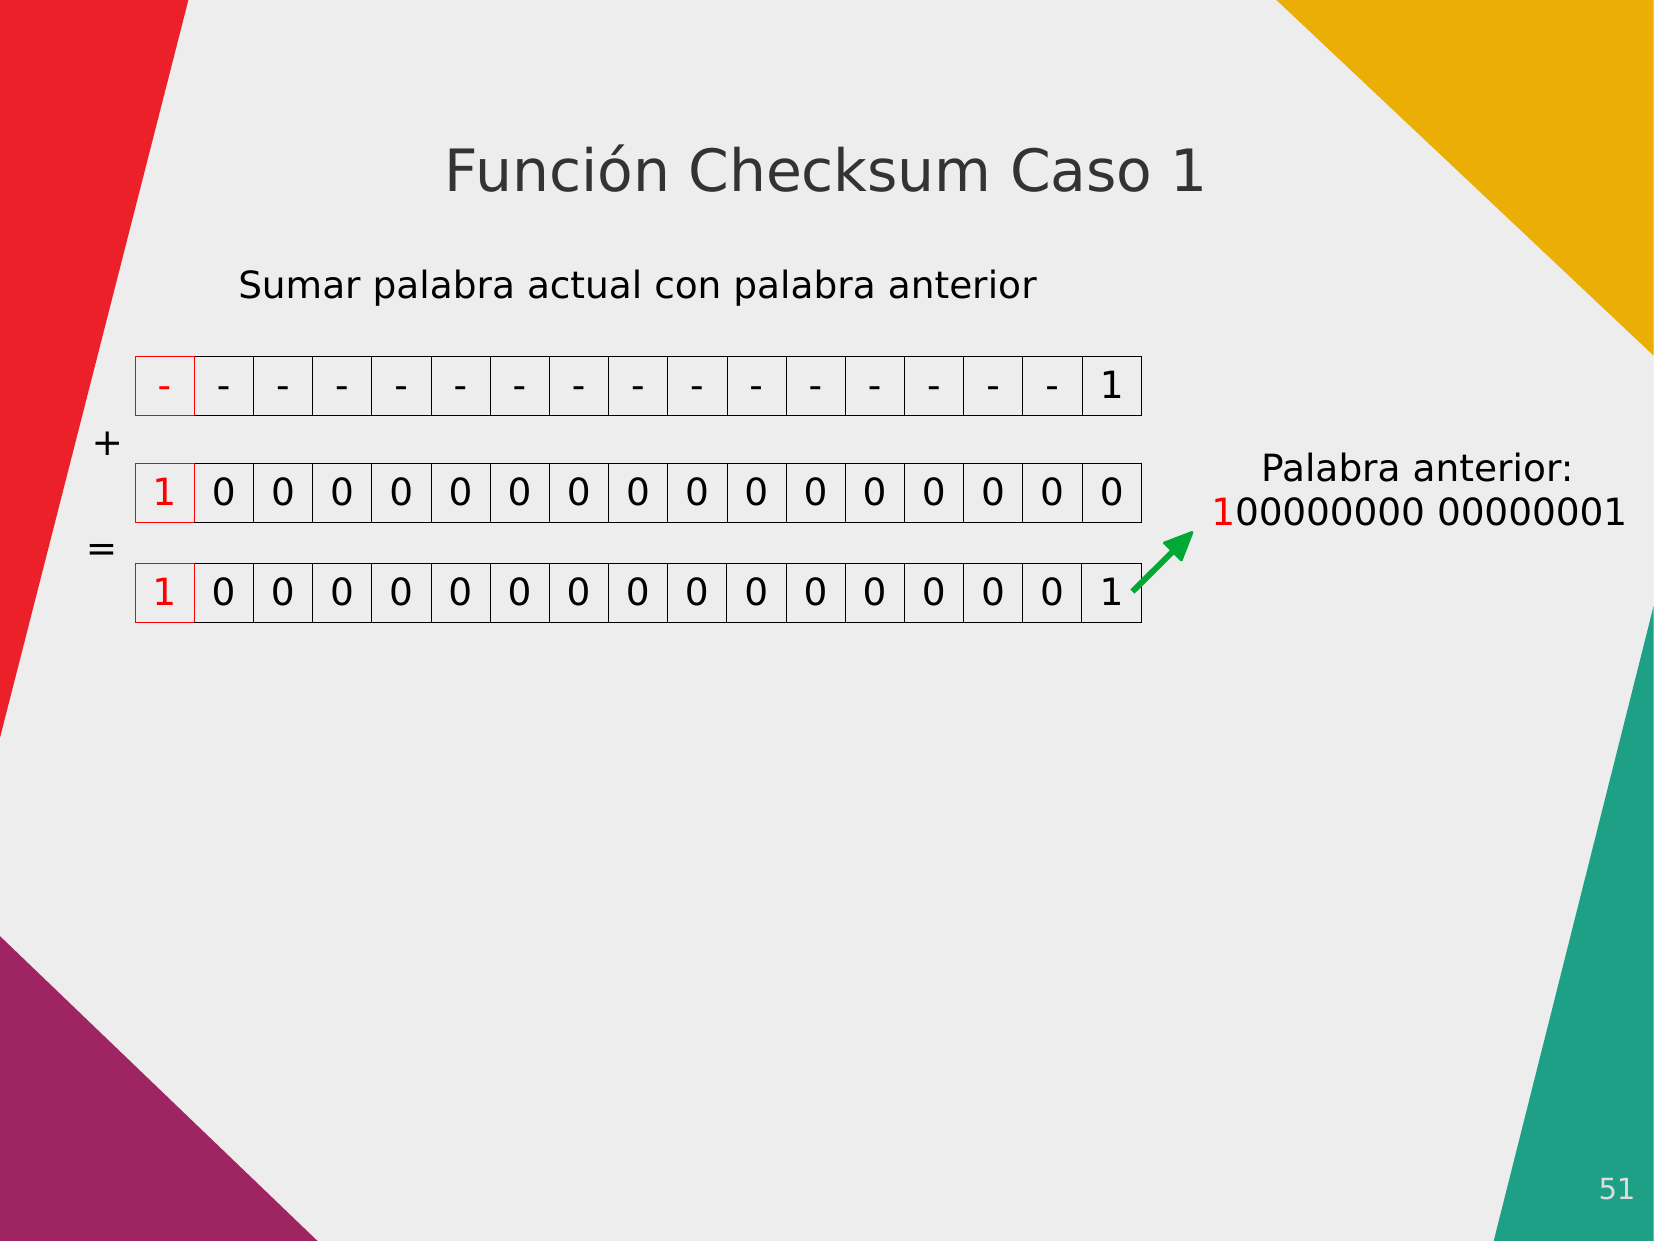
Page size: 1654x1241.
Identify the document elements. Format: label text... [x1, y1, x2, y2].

table_header 1 [136, 564, 194, 622]
table_header - [964, 357, 1022, 415]
table_header 0 [1023, 464, 1082, 522]
table_header - [136, 357, 194, 415]
table_header 0 [195, 564, 253, 622]
text_box = [71, 519, 133, 579]
table_header 0 [964, 564, 1022, 622]
table_header - [1023, 357, 1082, 415]
title Función Checksum Caso 1 [114, 73, 1539, 271]
table_header - [787, 357, 845, 415]
table_header 0 [668, 464, 727, 522]
table_header 0 [254, 564, 312, 622]
table_header - [491, 357, 549, 415]
table_header 1 [1083, 357, 1141, 415]
table_header 0 [964, 464, 1022, 522]
table_header 0 [195, 464, 253, 522]
table_header 0 [787, 564, 845, 622]
table_header 0 [668, 564, 726, 622]
table_header 1 [136, 464, 194, 522]
table_header 0 [1023, 564, 1081, 622]
table_header 0 [550, 464, 608, 522]
table_header 0 [1083, 464, 1141, 522]
table_header - [313, 357, 371, 415]
table_header 0 [432, 564, 490, 622]
table_header 0 [491, 564, 549, 622]
table_header 0 [372, 464, 431, 522]
table_header 0 [727, 564, 786, 622]
table_header 0 [550, 564, 608, 622]
table_header 1 [1082, 564, 1141, 622]
table_header - [609, 357, 667, 415]
table_header - [372, 357, 431, 415]
table_header - [195, 357, 253, 415]
table_header - [668, 357, 727, 415]
table_header 0 [313, 464, 371, 522]
table_header - [550, 357, 608, 415]
table_header 0 [846, 464, 904, 522]
table_header 0 [905, 564, 963, 622]
table_header 0 [905, 464, 963, 522]
table_header 0 [728, 464, 786, 522]
table_header 0 [313, 564, 371, 622]
table_header 0 [491, 464, 549, 522]
text_box + [76, 413, 139, 472]
table_header - [846, 357, 904, 415]
table_header 0 [254, 464, 312, 522]
table_header 0 [609, 564, 667, 622]
table_header 0 [846, 564, 904, 622]
table_header - [254, 357, 312, 415]
table_header 0 [787, 464, 845, 522]
table_header - [728, 357, 786, 415]
text_box Palabra anterior: 100000000 00000001 [1192, 309, 1642, 977]
table_header 0 [432, 464, 490, 522]
text_box Sumar palabra actual con palabra anterior [223, 256, 1053, 315]
table_header - [432, 357, 490, 415]
table_header 0 [372, 564, 431, 622]
table_header 0 [609, 464, 667, 522]
table_header - [905, 357, 963, 415]
